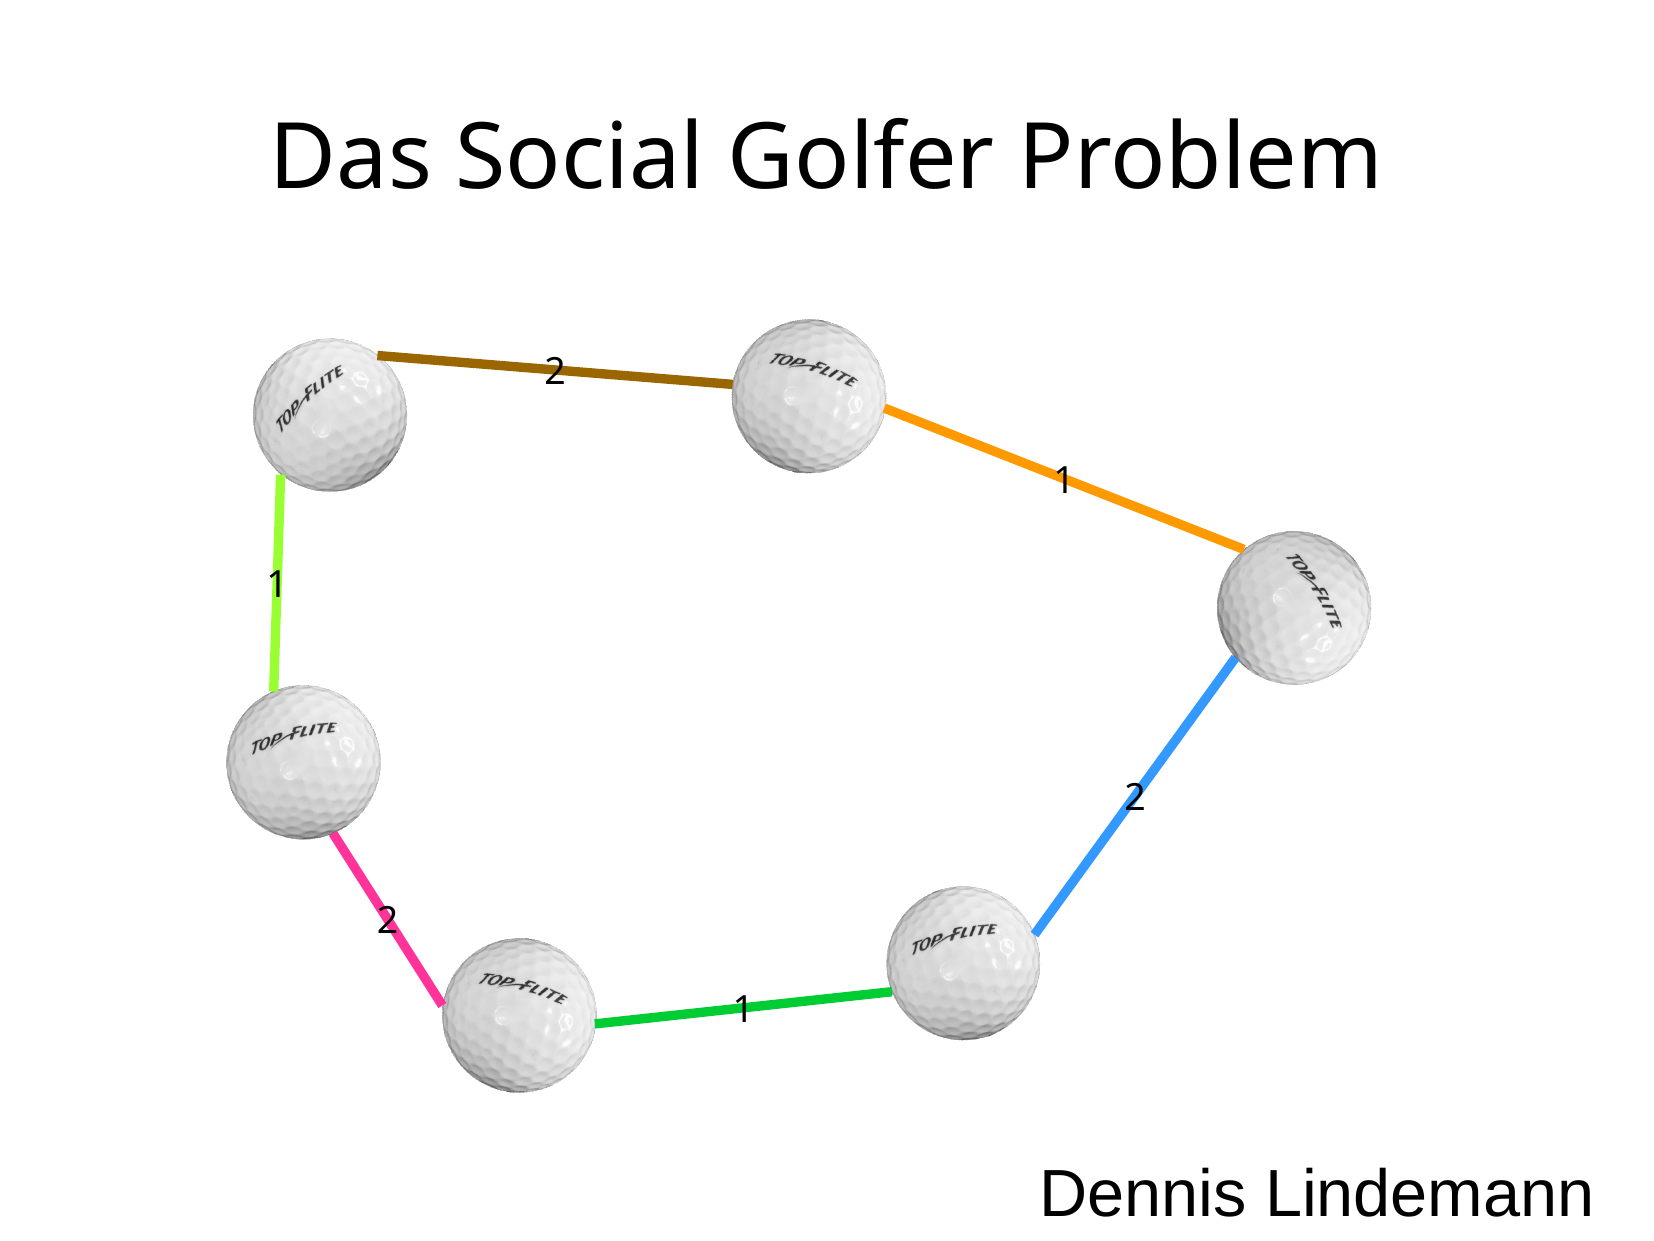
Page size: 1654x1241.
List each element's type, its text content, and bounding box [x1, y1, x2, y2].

picture [720, 308, 897, 484]
picture [863, 863, 1063, 1063]
title Das Social Golfer Problem [82, 49, 1571, 257]
picture [221, 307, 438, 524]
picture [1185, 499, 1403, 716]
picture [202, 661, 404, 863]
picture [433, 929, 605, 1101]
subtitle Dennis Lindemann [980, 1145, 1654, 1241]
